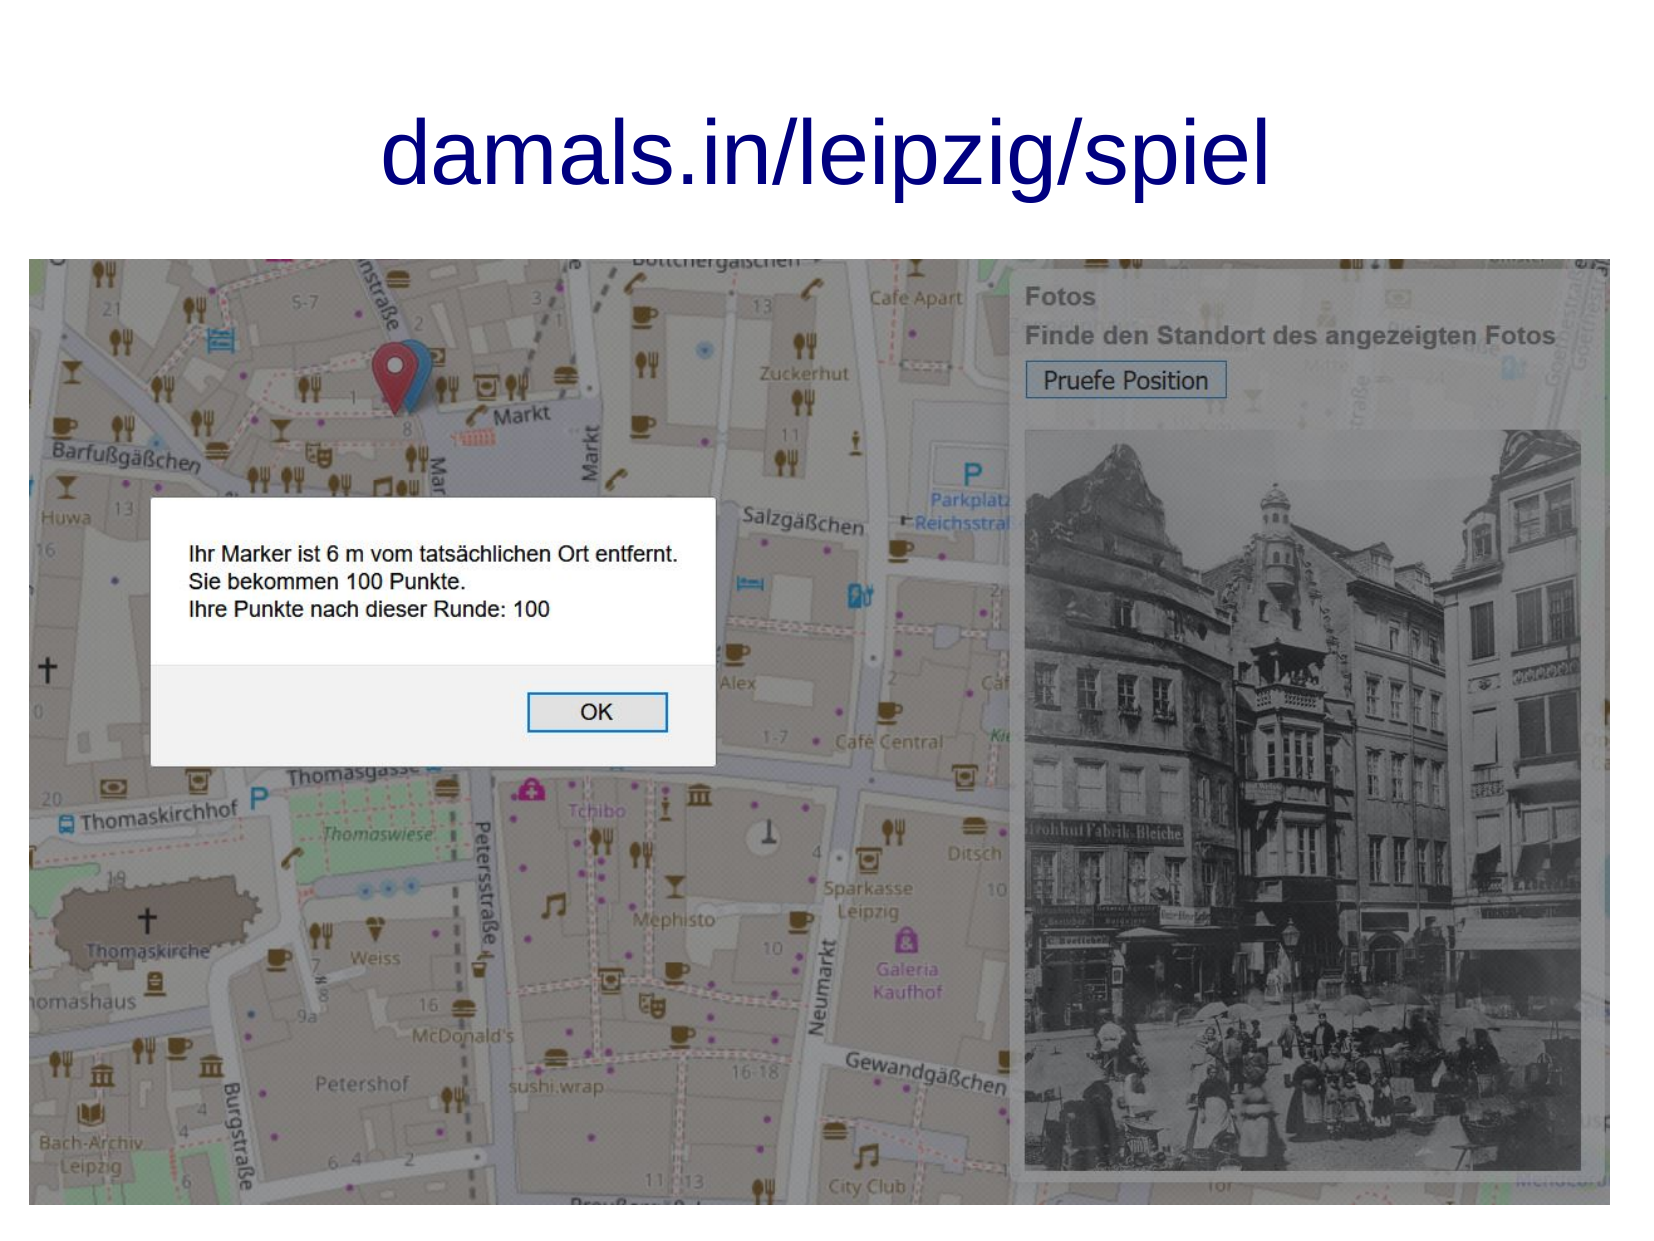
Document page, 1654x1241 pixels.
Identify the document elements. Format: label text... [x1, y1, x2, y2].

picture [29, 259, 1610, 1205]
title damals.in/leipzig/spiel [82, 49, 1571, 257]
